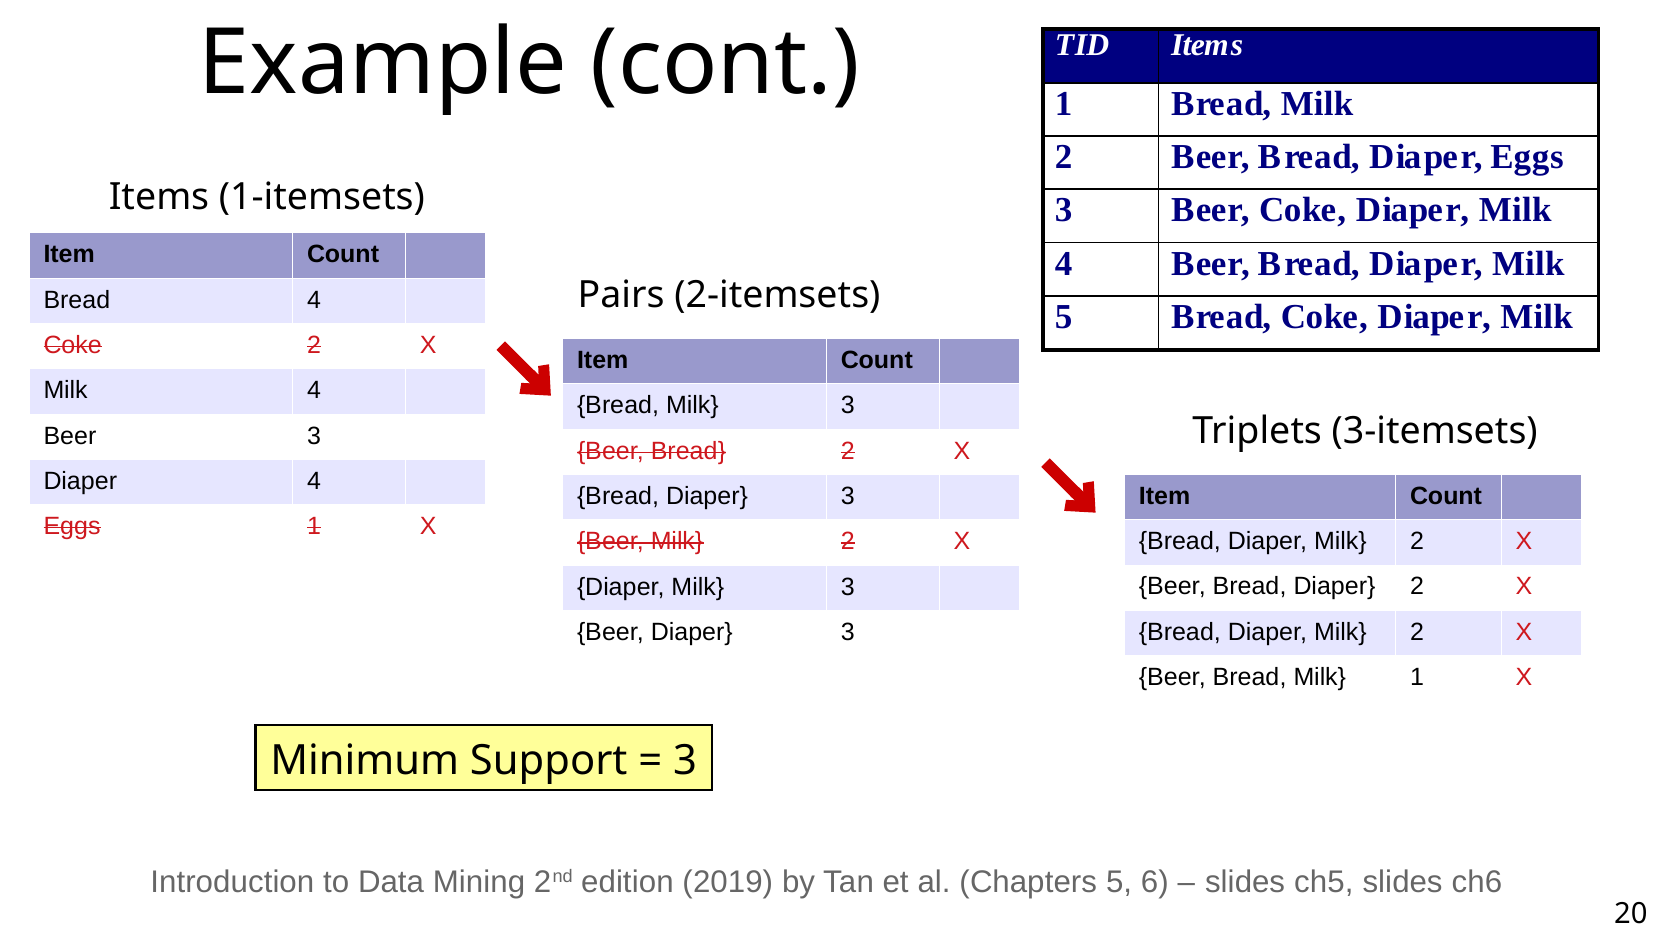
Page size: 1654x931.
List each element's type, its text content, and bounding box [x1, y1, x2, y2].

text_box Minimum Support = 3 [255, 725, 712, 790]
table_cell 2 [293, 324, 405, 368]
table_cell 2 [1396, 566, 1501, 610]
table_header [940, 339, 1019, 383]
table_cell Milk [30, 369, 292, 414]
table_cell 4 [293, 369, 405, 414]
table_cell Beer [30, 415, 292, 459]
title Example (cont.) [82, 1, 977, 115]
table_cell Coke [30, 324, 292, 368]
table_cell {Beer, Diaper} [563, 611, 826, 656]
table_cell 2 [1396, 611, 1501, 655]
table_cell {Bread, Diaper, Milk} [1125, 611, 1395, 655]
table_cell 2 [827, 430, 939, 474]
table_cell 3 [827, 611, 939, 656]
table_cell 2 [1396, 520, 1501, 565]
table_cell {Bread, Diaper, Milk} [1125, 520, 1395, 565]
table_cell {Beer, Bread} [563, 430, 826, 474]
table_cell {Beer, Bread, Milk} [1125, 656, 1395, 701]
table_cell [940, 566, 1019, 610]
table_cell Eggs [30, 505, 292, 550]
table_cell Diaper [30, 460, 292, 504]
table_cell X [1502, 611, 1581, 655]
text_box Items (1-itemsets) [94, 164, 441, 225]
table_cell 4 [293, 460, 405, 504]
table_cell 3 [827, 566, 939, 610]
table_cell [406, 279, 485, 323]
table_cell {Bread, Diaper} [563, 475, 826, 519]
table_header [1502, 475, 1581, 519]
table_cell 1 [293, 505, 405, 550]
table_cell [940, 384, 1019, 429]
text_box Triplets (3-itemsets) [1177, 398, 1553, 459]
table_header Count [1396, 475, 1501, 519]
table_cell 1 [1396, 656, 1501, 701]
table_cell Bread [30, 279, 292, 323]
table_cell 3 [827, 475, 939, 519]
table_cell X [406, 324, 485, 368]
table_header Count [827, 339, 939, 383]
table_cell [940, 611, 1019, 656]
picture [1026, 27, 1612, 380]
table_cell [406, 369, 485, 414]
table_cell [406, 460, 485, 504]
table_cell {Bread, Milk} [563, 384, 826, 429]
table_cell X [1502, 520, 1581, 565]
table_cell 3 [293, 415, 405, 459]
table_cell X [940, 520, 1019, 565]
table_cell 3 [827, 384, 939, 429]
table_cell X [940, 430, 1019, 474]
table_cell 4 [293, 279, 405, 323]
text_box Introduction to Data Mining 2nd edition (2019) by Tan et al. (Chapters 5, 6) – slides ch5, slides ch6 [7, 857, 1646, 916]
table_cell {Beer, Bread, Diaper} [1125, 566, 1395, 610]
table_cell X [1502, 656, 1581, 701]
table_cell X [406, 505, 485, 550]
table_cell {Beer, Milk} [563, 520, 826, 565]
table_header Item [30, 233, 292, 278]
table_header Item [563, 339, 826, 383]
table_cell X [1502, 566, 1581, 610]
table_cell 2 [827, 520, 939, 565]
table_header [406, 233, 485, 278]
table_header Item [1125, 475, 1395, 519]
table_cell {Diaper, Milk} [563, 566, 826, 610]
text_box Pairs (2-itemsets) [563, 262, 896, 323]
table_cell [940, 475, 1019, 519]
table_cell [406, 415, 485, 459]
table_header Count [293, 233, 405, 278]
